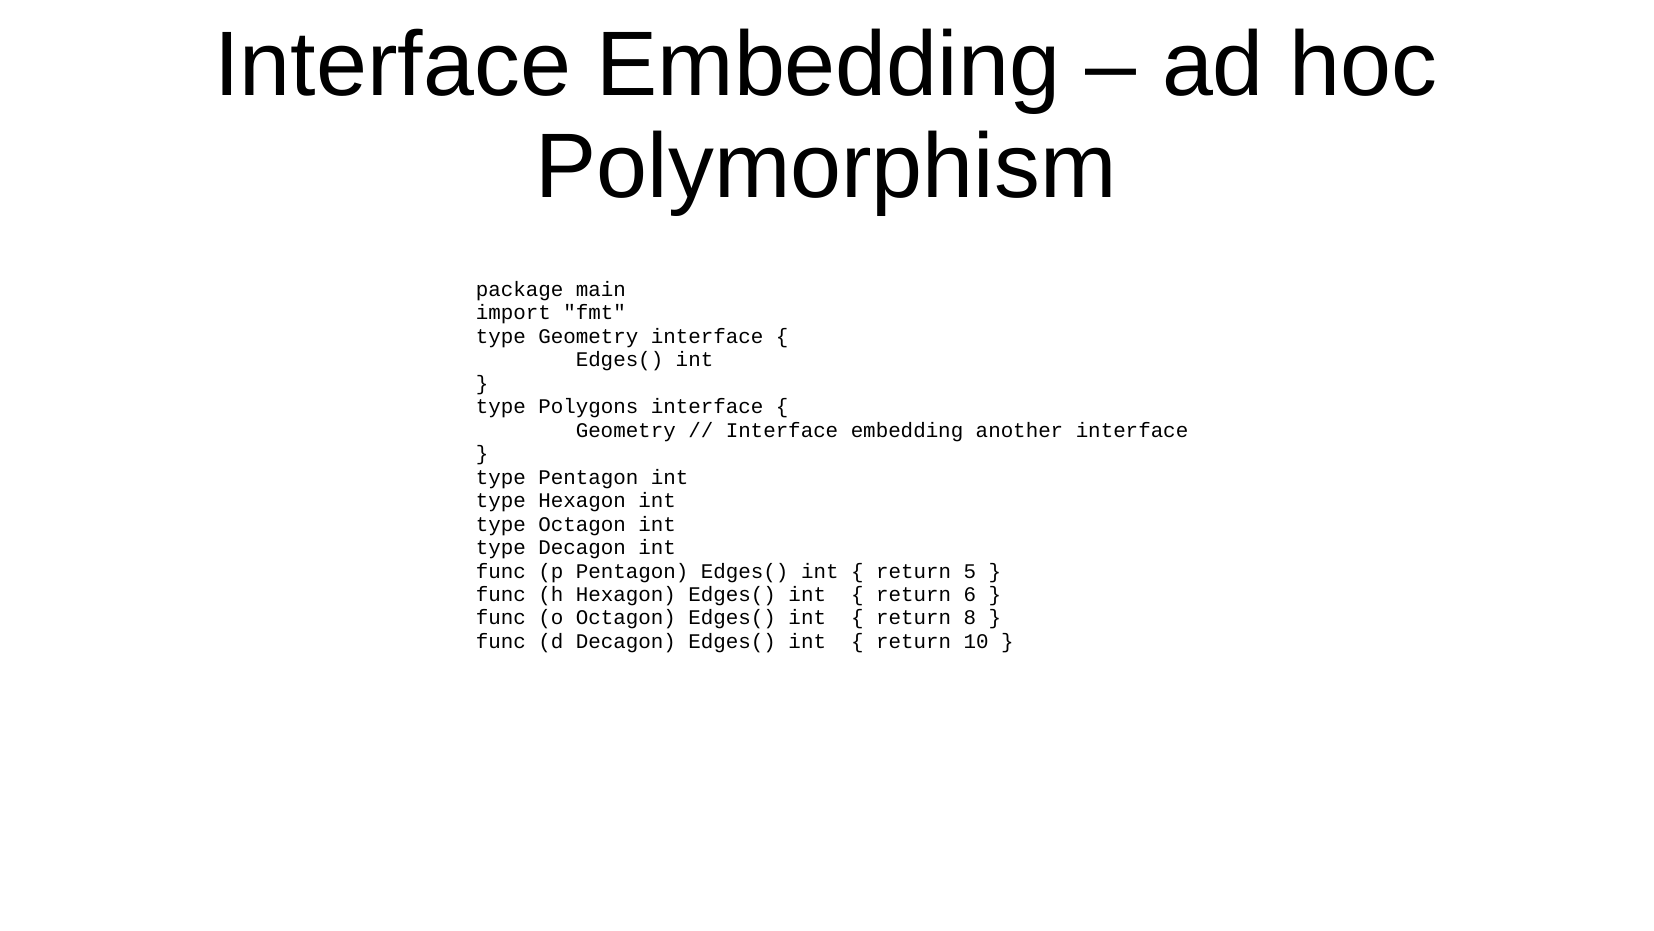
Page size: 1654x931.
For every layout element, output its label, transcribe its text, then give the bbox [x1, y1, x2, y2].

text_box package main import "fmt" type Geometry interface { Edges() int } type Polygons interface { Geometry // Interface embedding another interface } type Pentagon int type Hexagon int type Octagon int type Decagon int func (p Pentagon) Edges() int { return 5 } func (h Hexagon) Edges() int { return 6 } func (o Octagon) Edges() int { return 8 } func (d Decagon) Edges() int { return 10 } [461, 271, 1204, 663]
title Interface Embedding – ad hoc Polymorphism [82, 12, 1571, 218]
